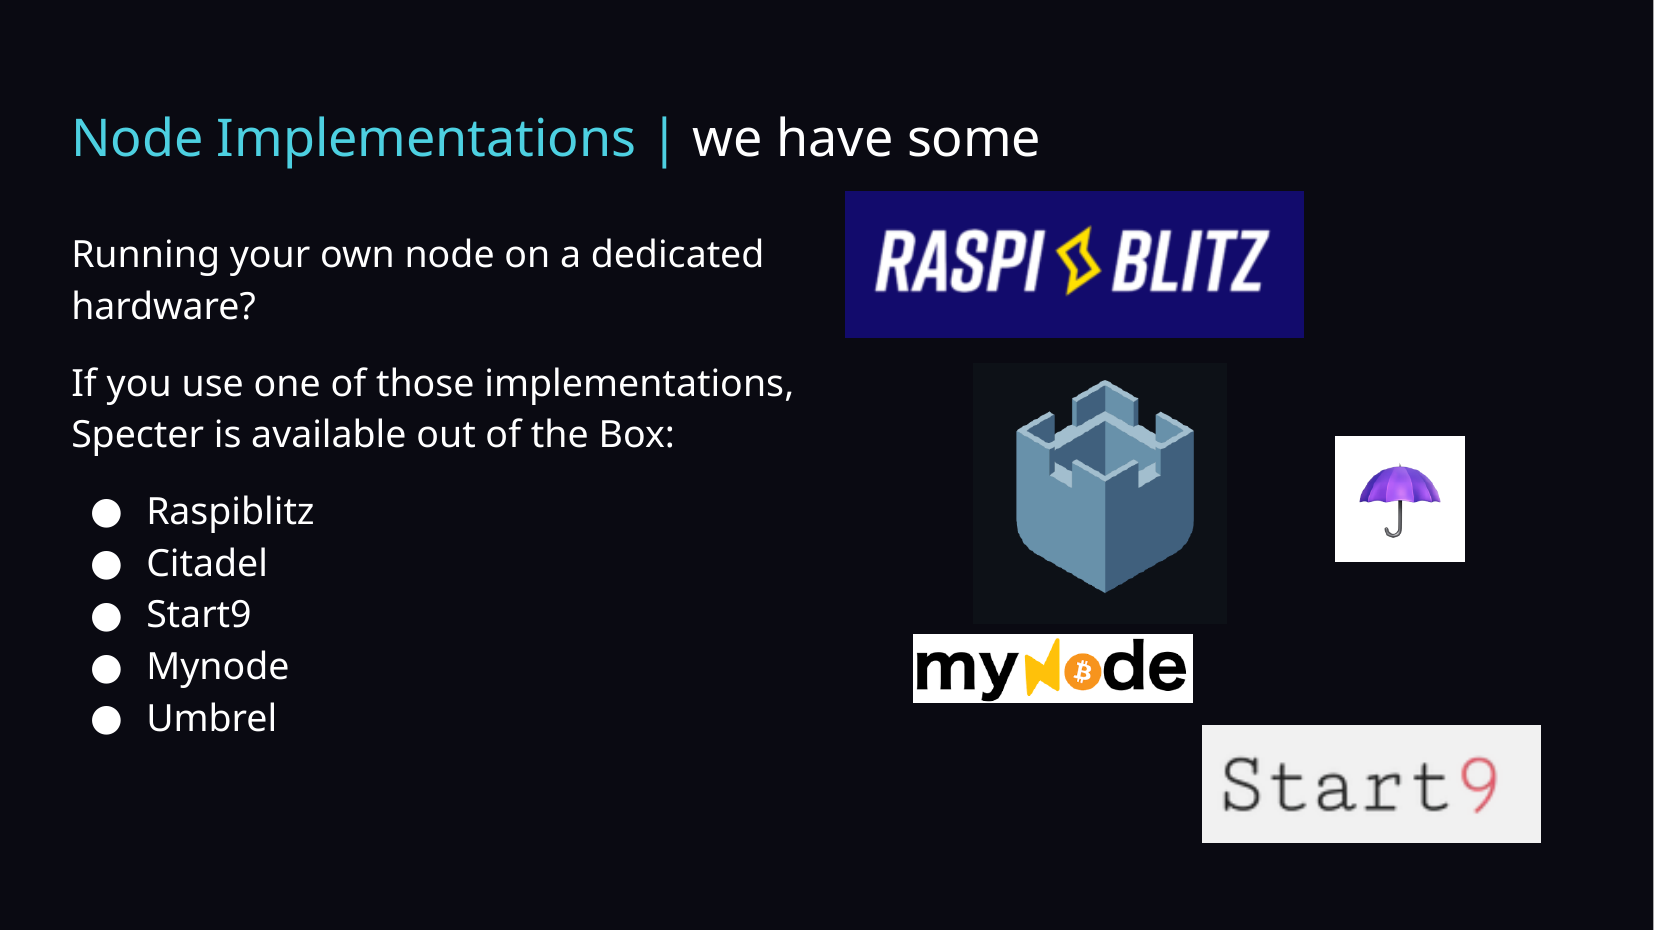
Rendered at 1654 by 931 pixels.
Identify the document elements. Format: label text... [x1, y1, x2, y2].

picture [1335, 436, 1465, 562]
list Running your own node on a dedicated hardware? If you use one of those implementations, Specter is available out of the Box: Raspiblitz Citadel Start9 Mynode Umbrel [56, 208, 827, 889]
picture [913, 634, 1193, 703]
picture [845, 191, 1304, 339]
title Node Implementations | we have some [56, 80, 1598, 184]
picture [973, 363, 1227, 624]
picture [1202, 725, 1541, 843]
